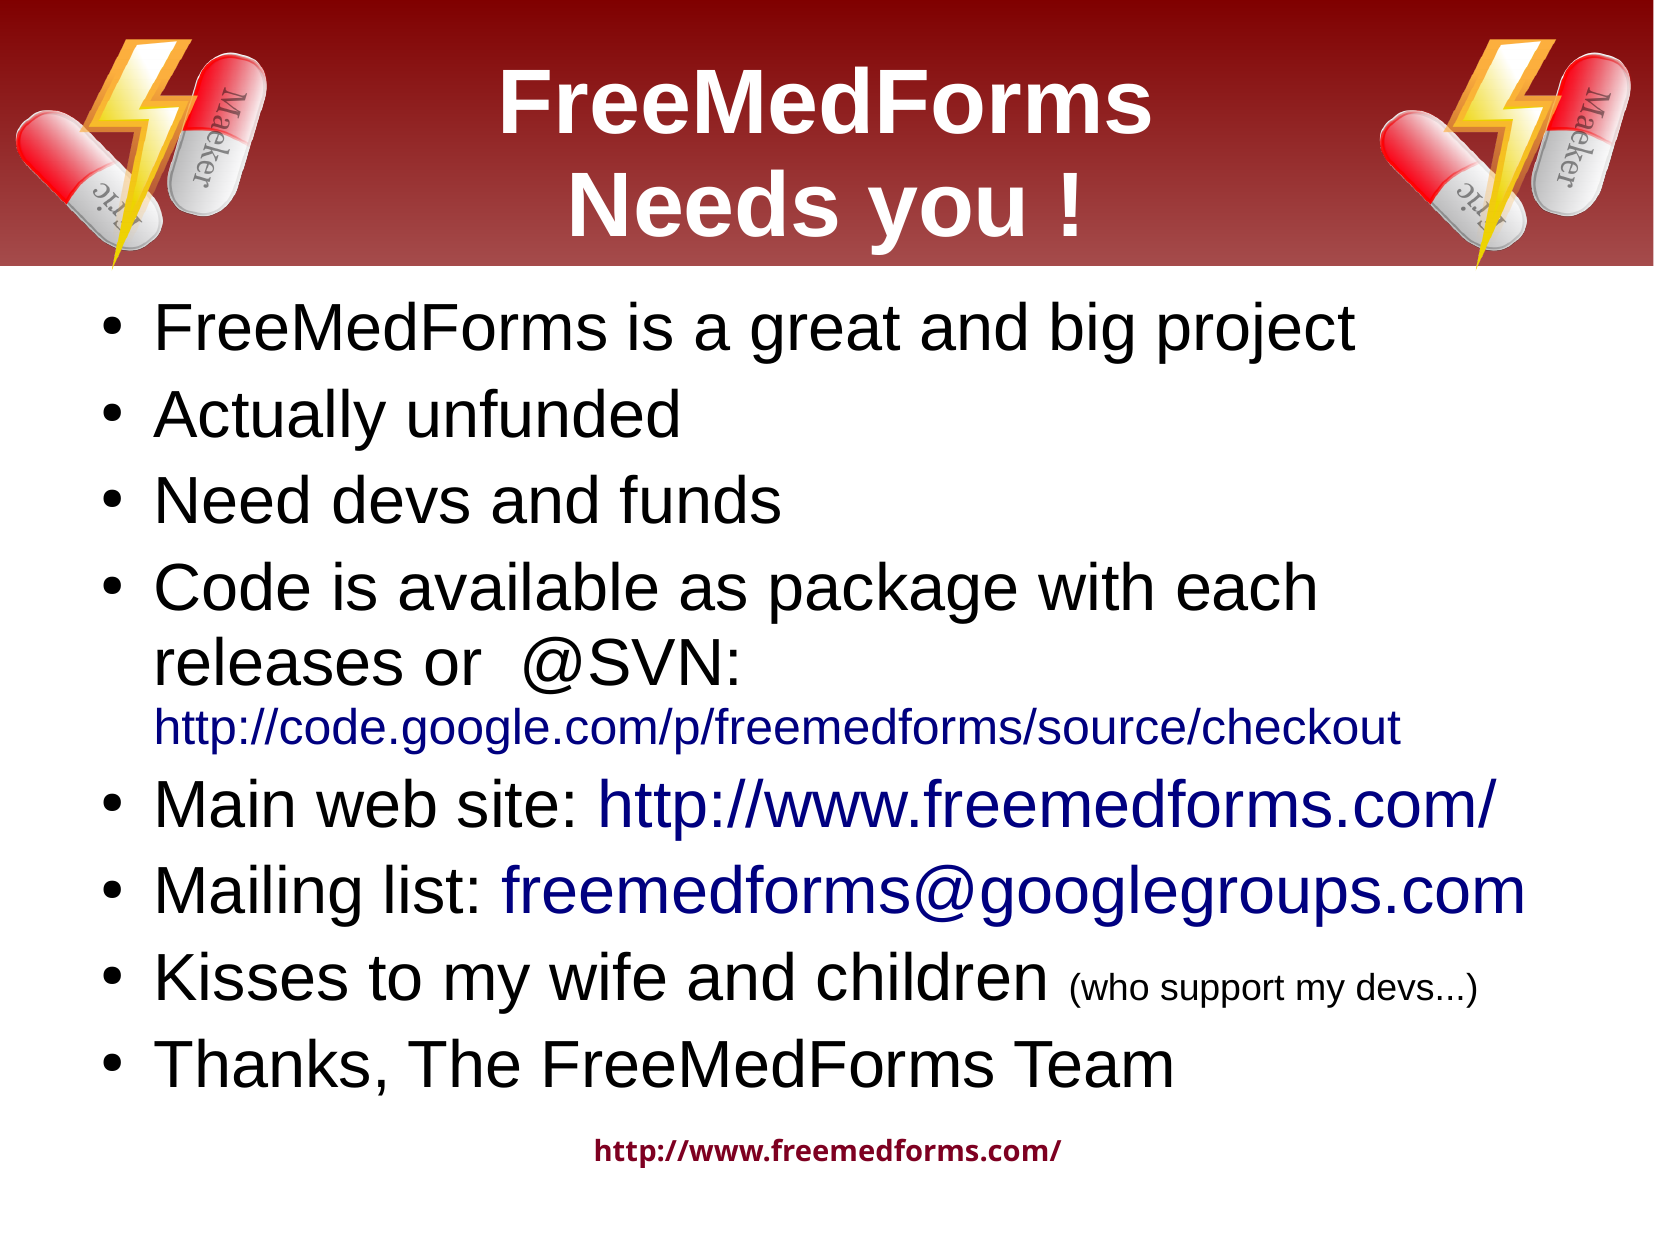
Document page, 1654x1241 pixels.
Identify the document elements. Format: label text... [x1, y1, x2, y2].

picture [0, 29, 271, 273]
list FreeMedForms is a great and big project Actually unfunded Need devs and funds Code is available as package with each releases or @SVN:http://code.google.com/p/freemedforms/source/checkout Main web site: http://www.freemedforms.com/ Mailing list: freemedforms@googlegroups.com Kisses to my wife and children (who support my devs...) Thanks, The FreeMedForms Team [82, 290, 1571, 1100]
picture [1364, 29, 1635, 273]
title FreeMedForms Needs you ! [295, 49, 1359, 257]
